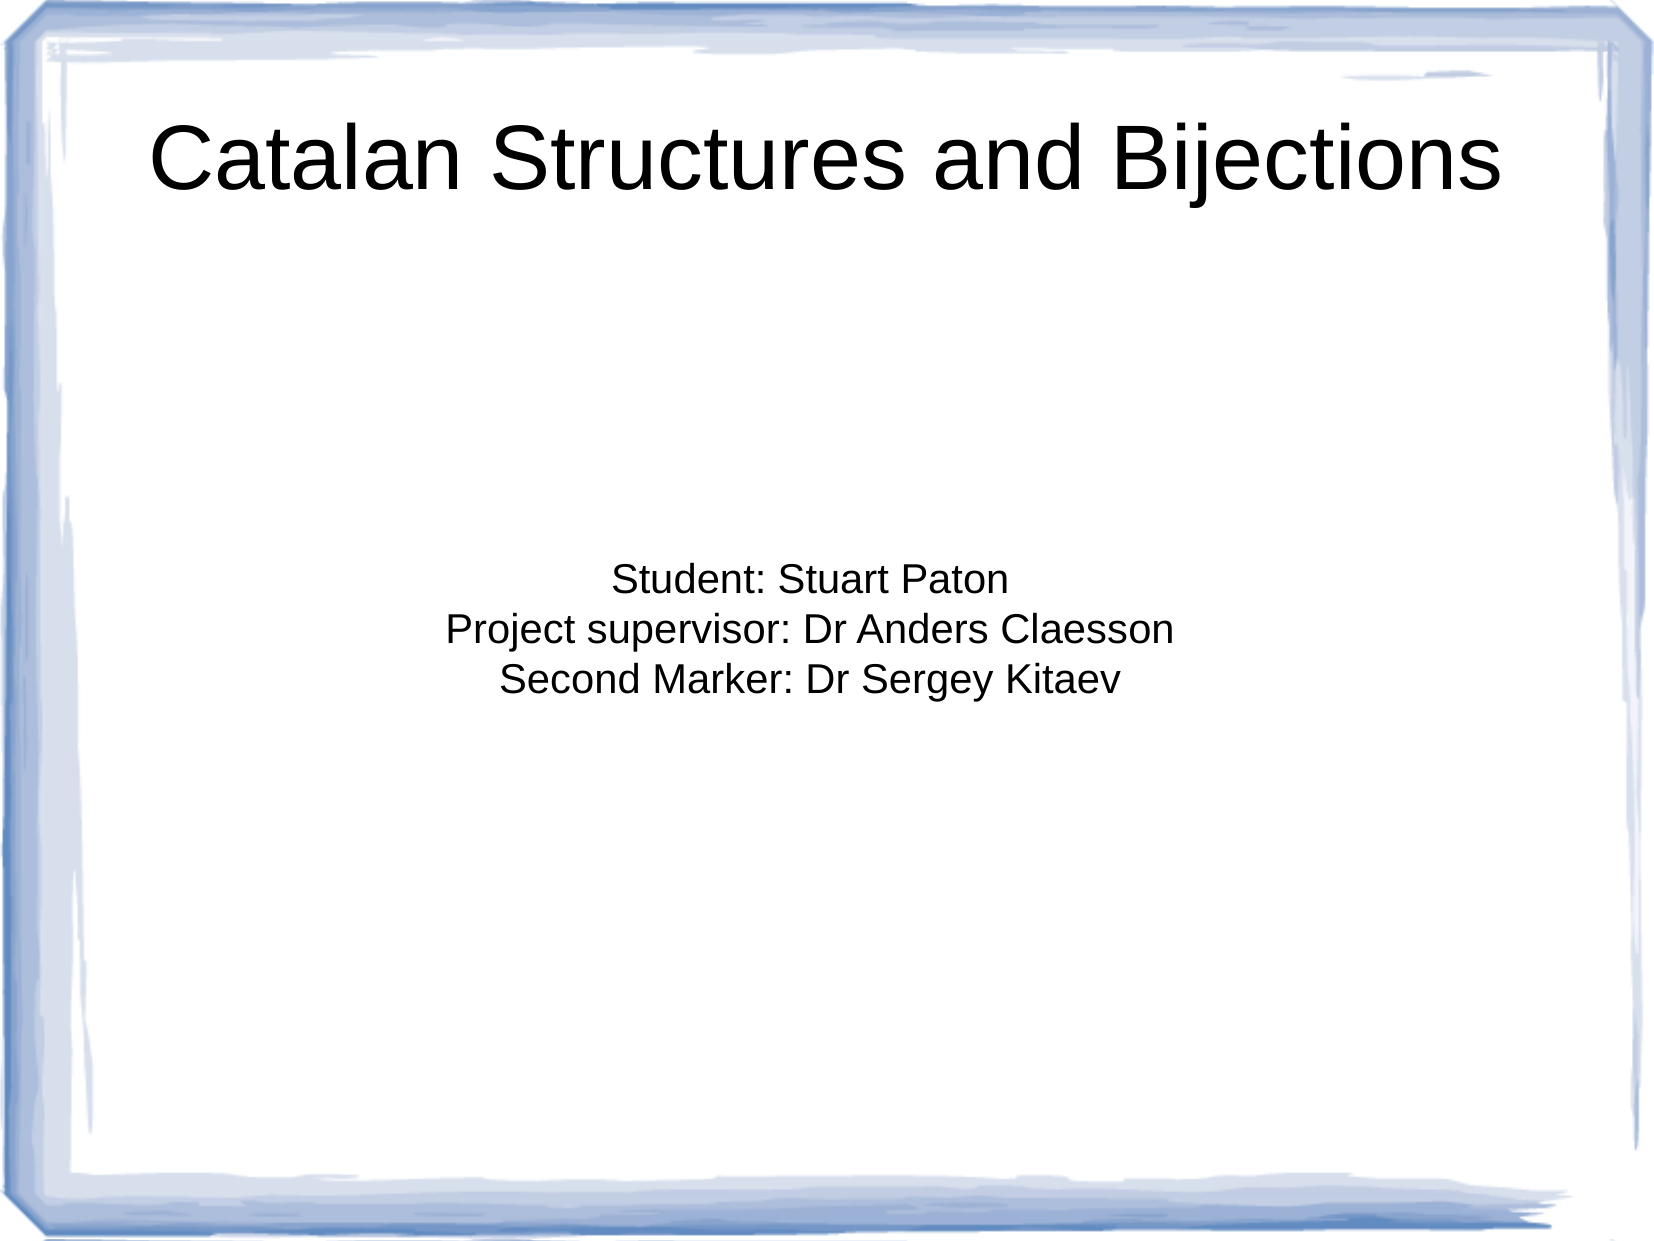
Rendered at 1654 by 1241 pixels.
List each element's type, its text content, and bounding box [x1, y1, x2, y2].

picture [0, 0, 1654, 1241]
text_box Student: Stuart Paton Project supervisor: Dr Anders Claesson Second Marker: Dr Sergey Kitaev [82, 290, 1538, 1010]
text_box Catalan Structures and Bijections [82, 49, 1571, 257]
